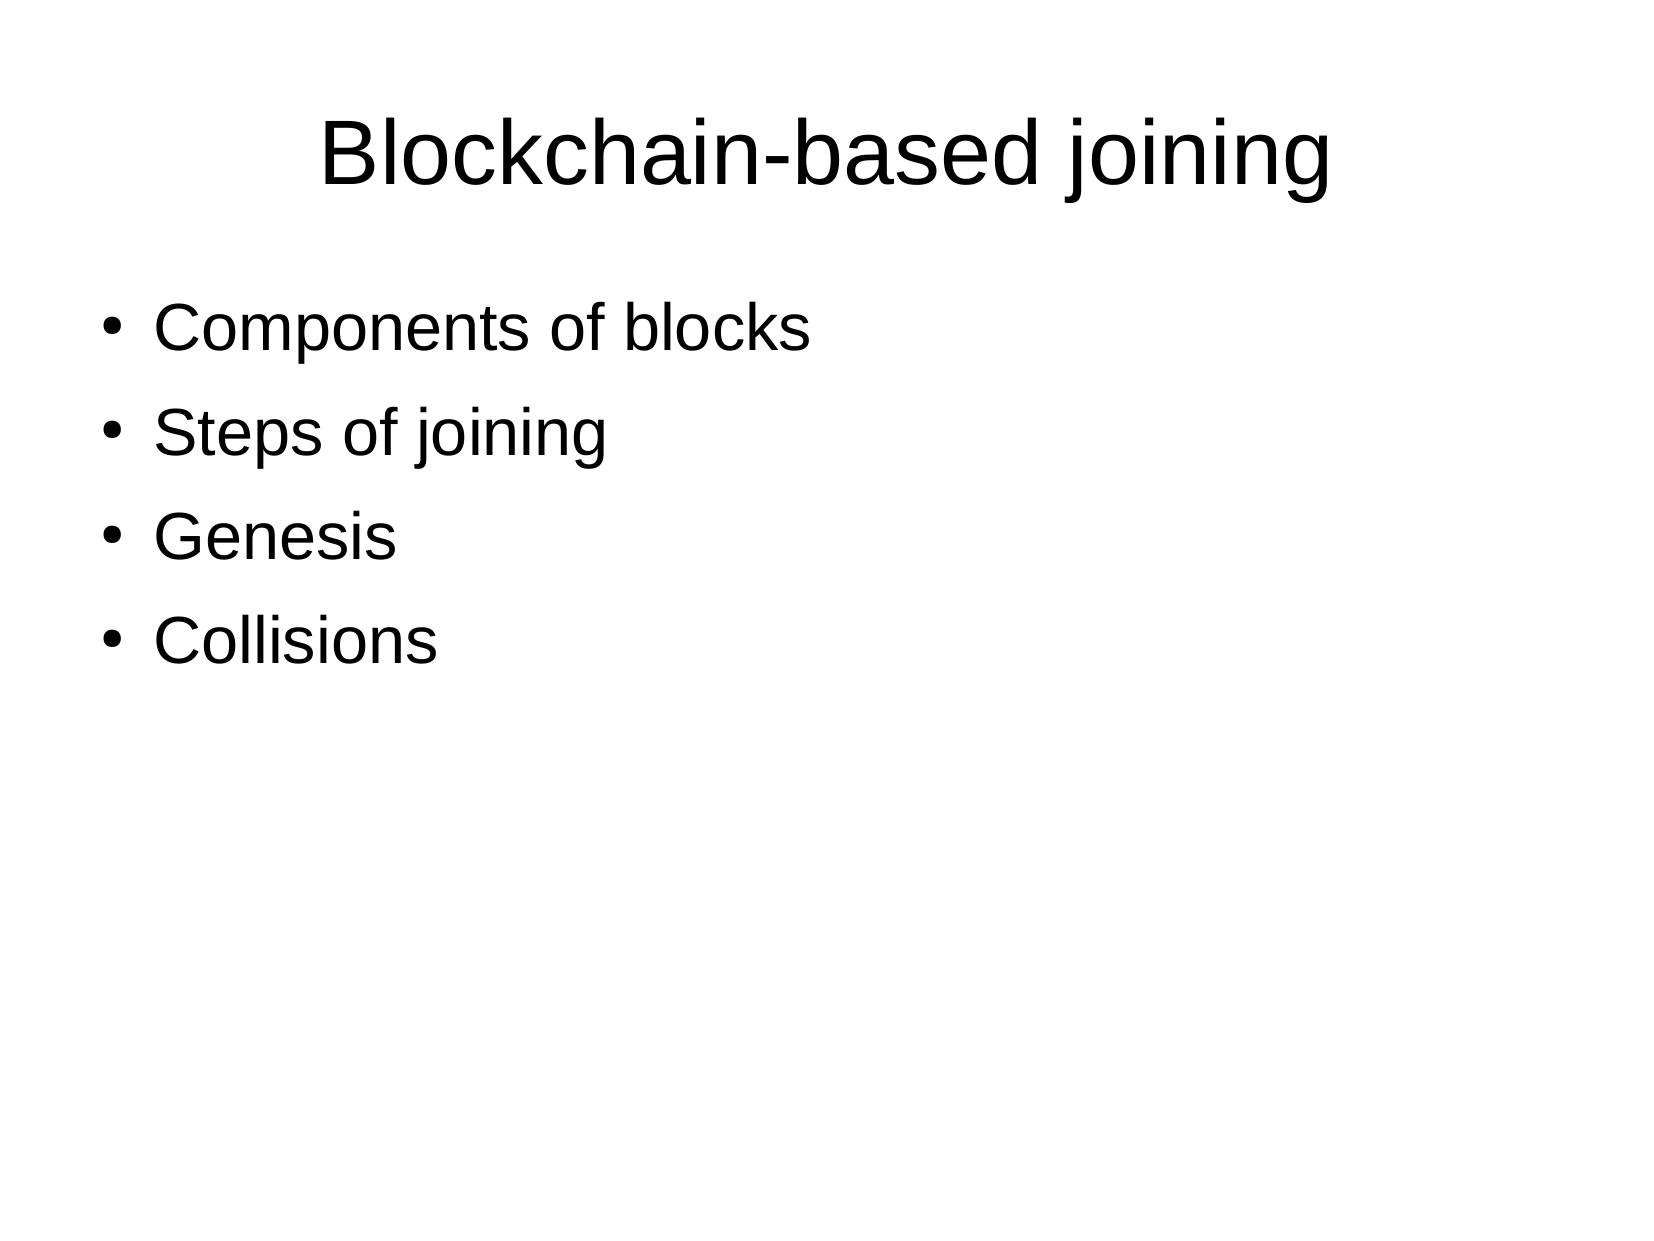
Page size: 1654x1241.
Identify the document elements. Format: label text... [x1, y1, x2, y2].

title Blockchain-based joining [82, 49, 1571, 257]
list Components of blocks Steps of joining Genesis Collisions [82, 290, 1571, 1010]
